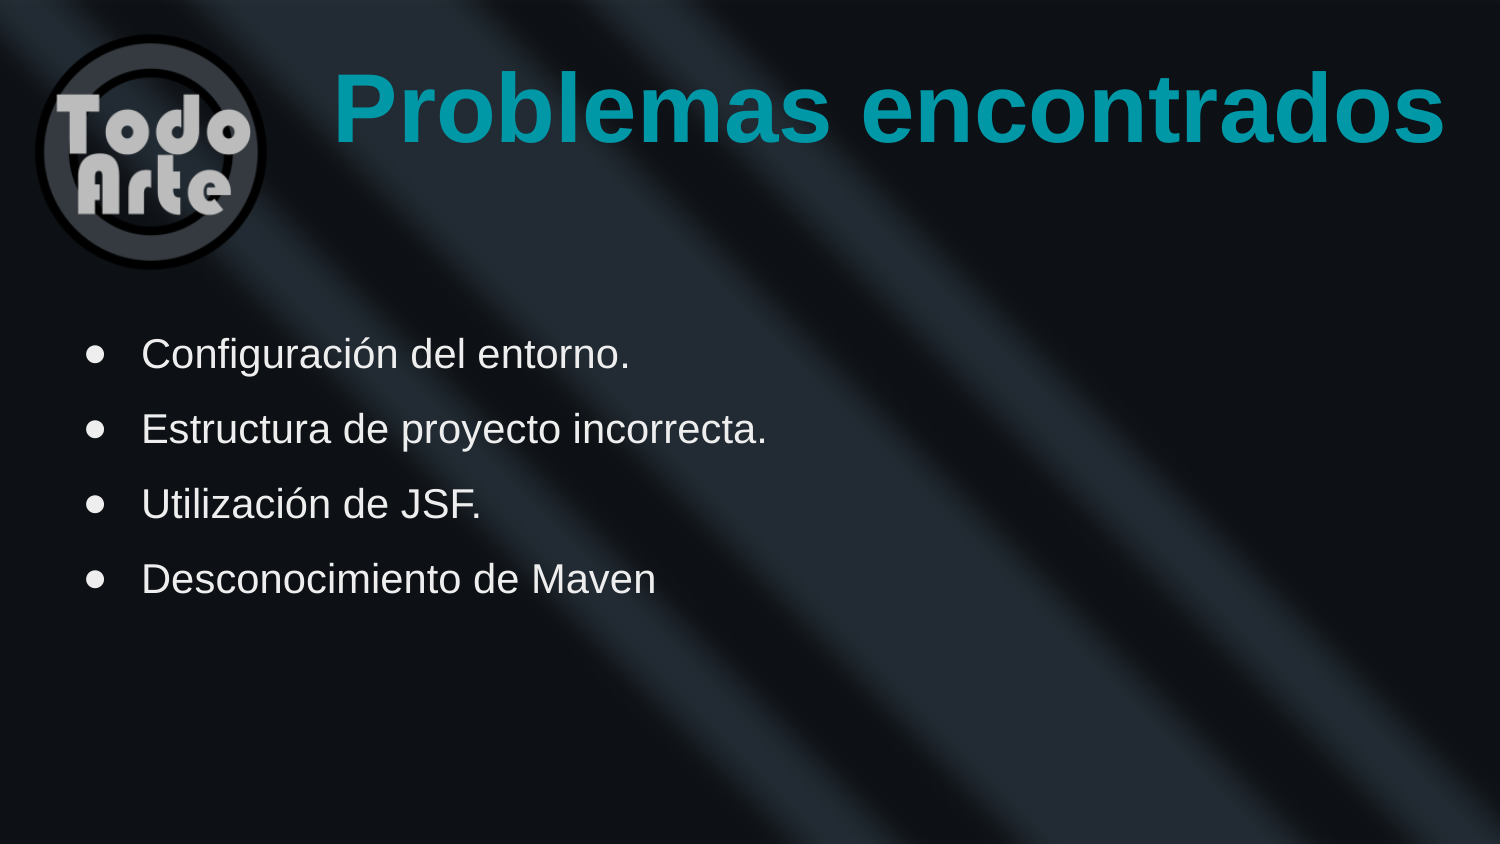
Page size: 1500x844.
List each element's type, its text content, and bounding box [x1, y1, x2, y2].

picture [0, 0, 1500, 844]
title Problemas encontrados [255, 29, 1464, 160]
text_box Configuración del entorno. Estructura de proyecto incorrecta. Utilización de JSF. Desconocimiento de Maven [51, 286, 1449, 785]
